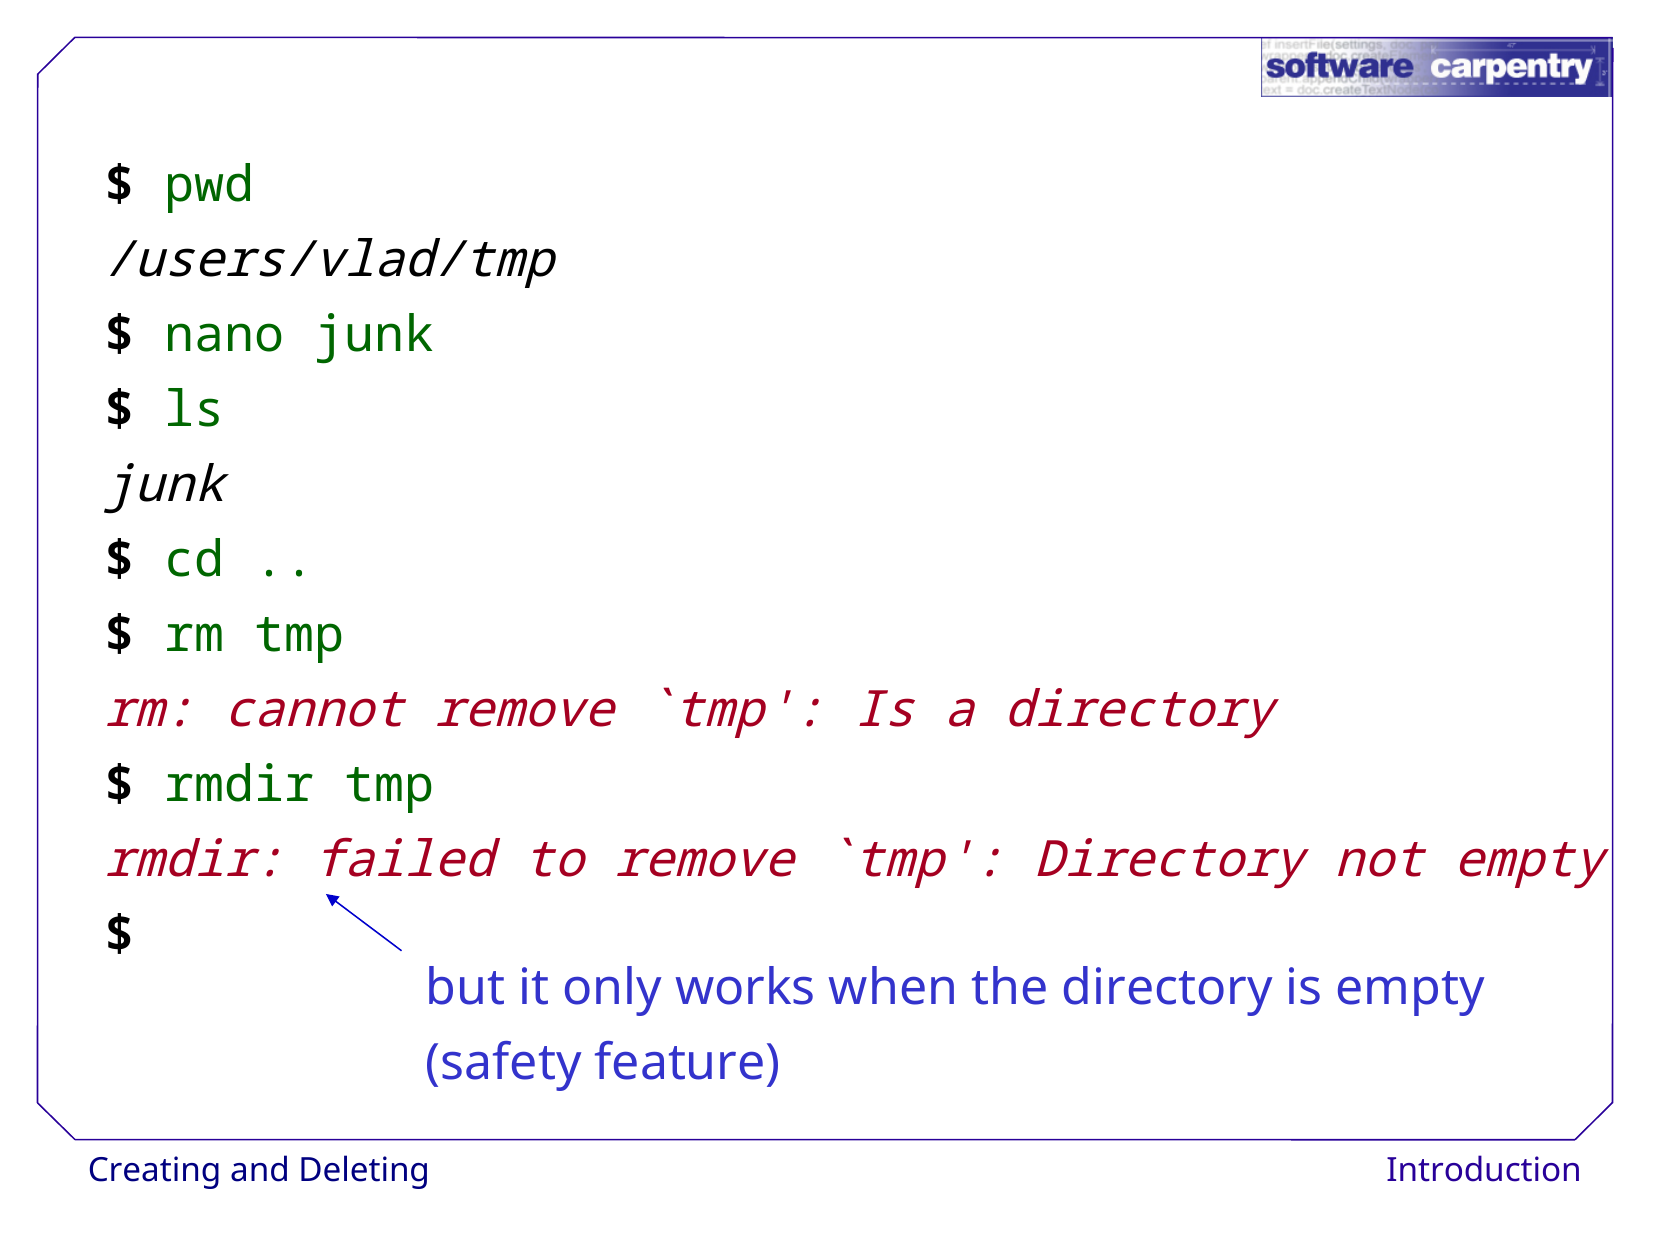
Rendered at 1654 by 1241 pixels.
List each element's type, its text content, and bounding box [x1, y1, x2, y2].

text_box but it only works when the directory is empty (safety feature) [410, 932, 1498, 1103]
text_box $ pwd /users/vlad/tmp $ nano junk $ ls junk $ cd .. $ rm tmp rm: cannot remove `tmp': Is a directory $ rmdir tmp rmdir: failed to remove `tmp': Directory not empty $ [89, 128, 1512, 1121]
picture [1261, 39, 1613, 97]
